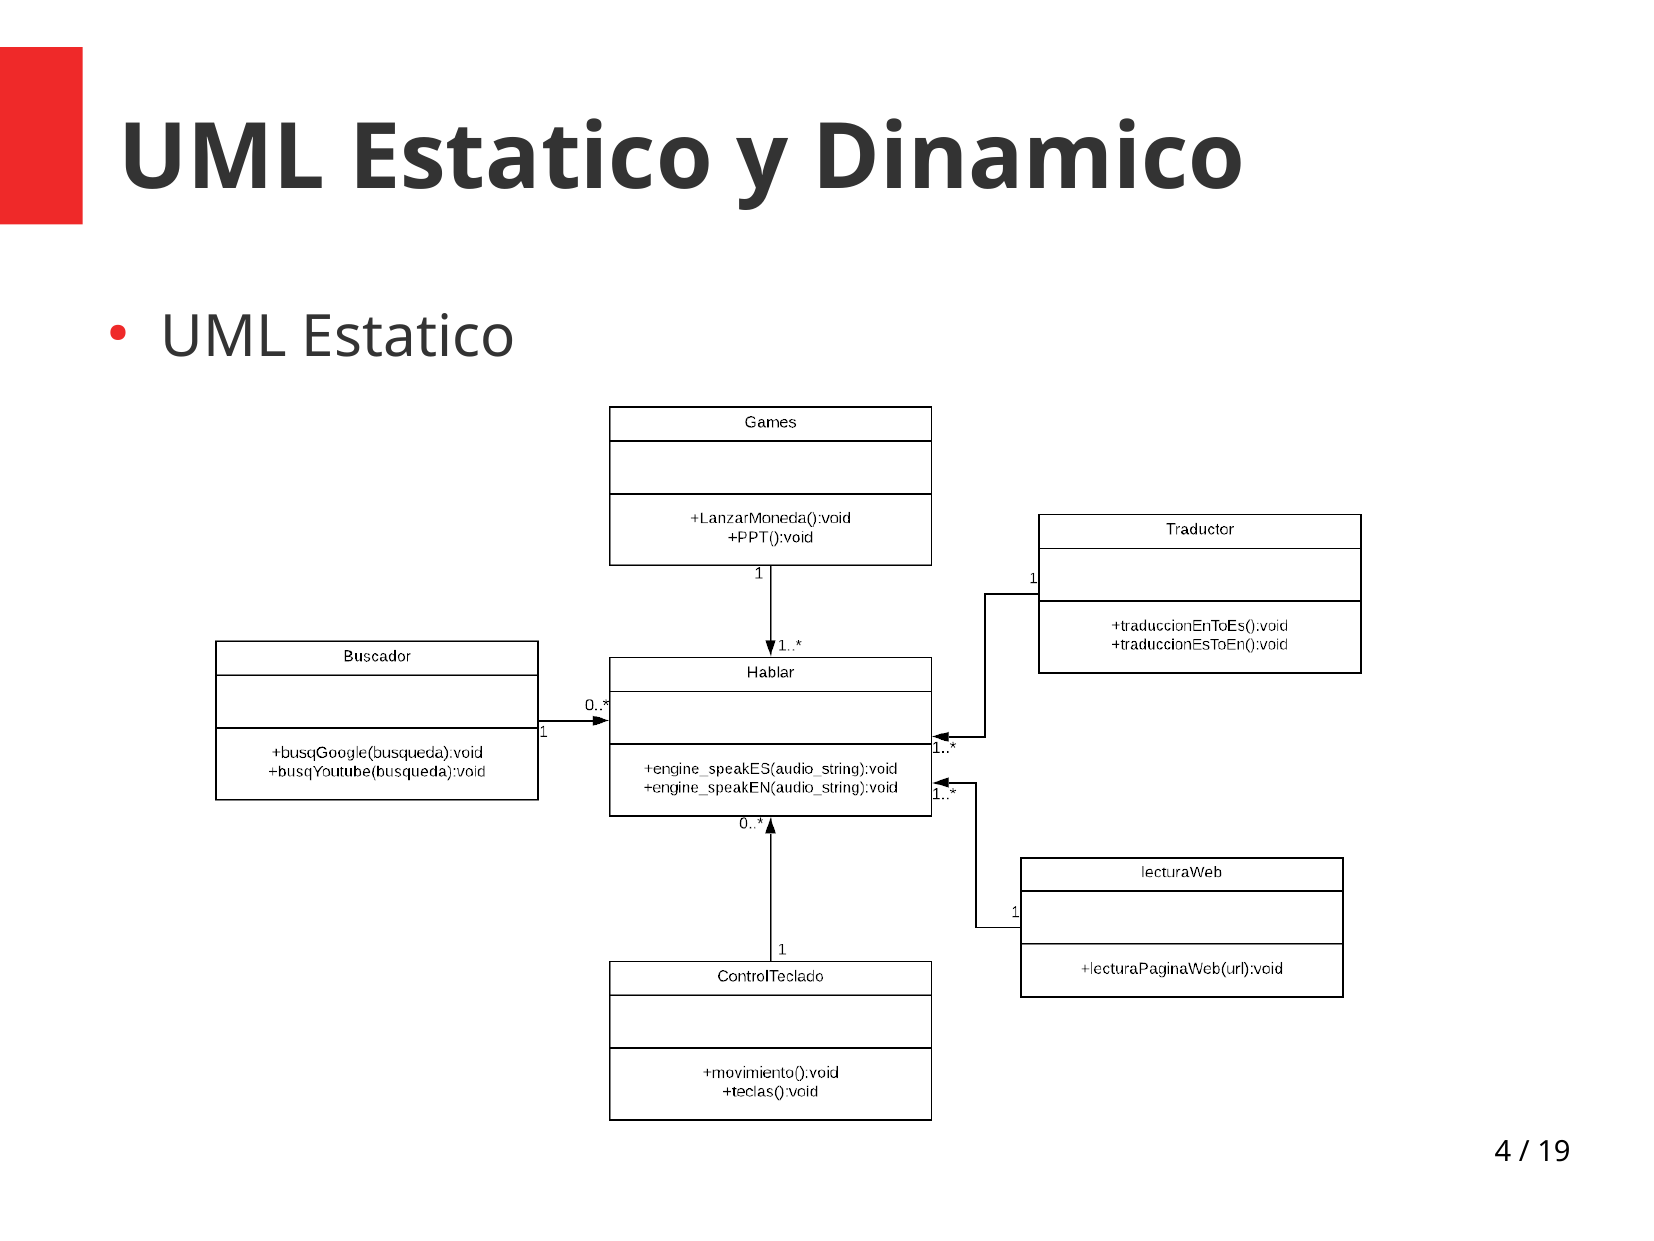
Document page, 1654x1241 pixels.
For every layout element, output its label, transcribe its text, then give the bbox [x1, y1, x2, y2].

list UML Estatico [90, 294, 767, 676]
picture [180, 371, 1396, 1156]
title UML Estatico y Dinamico [118, 49, 1571, 257]
